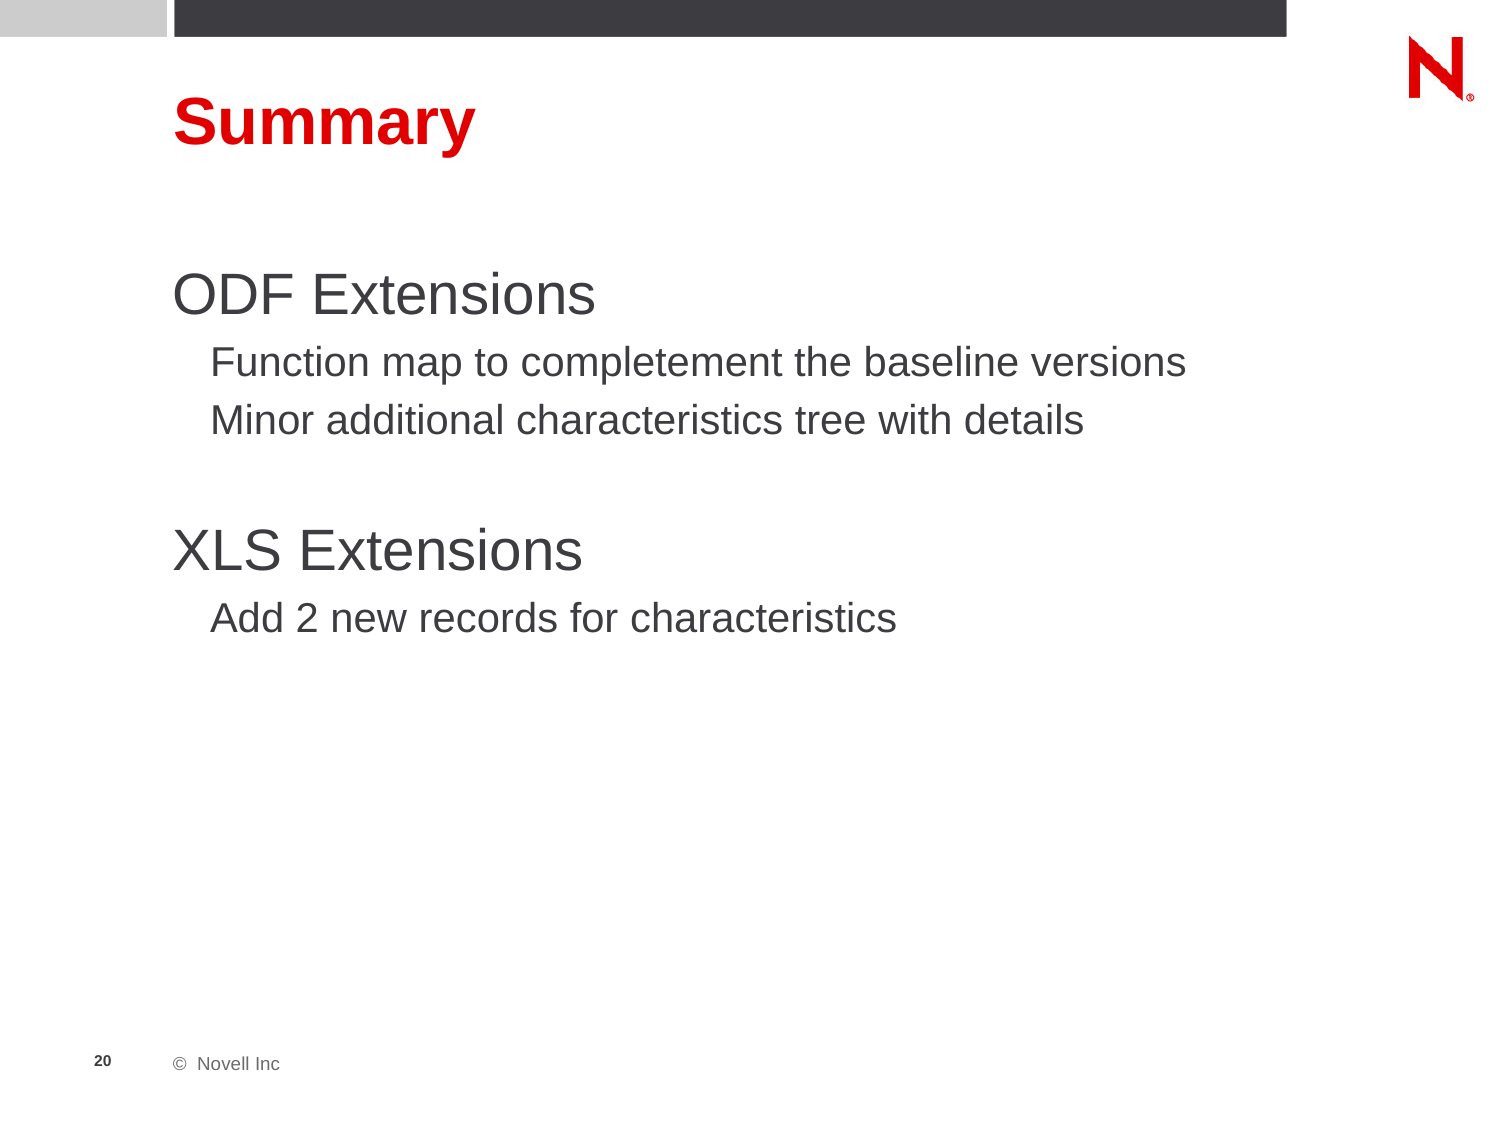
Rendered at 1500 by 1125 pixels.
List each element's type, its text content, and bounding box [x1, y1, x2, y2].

picture [1404, 32, 1477, 105]
list ODF Extensions Function map to completement the baseline versions Minor additional characteristics tree with details XLS Extensions Add 2 new records for characteristics [172, 246, 1413, 977]
title Summary [173, 41, 1395, 205]
